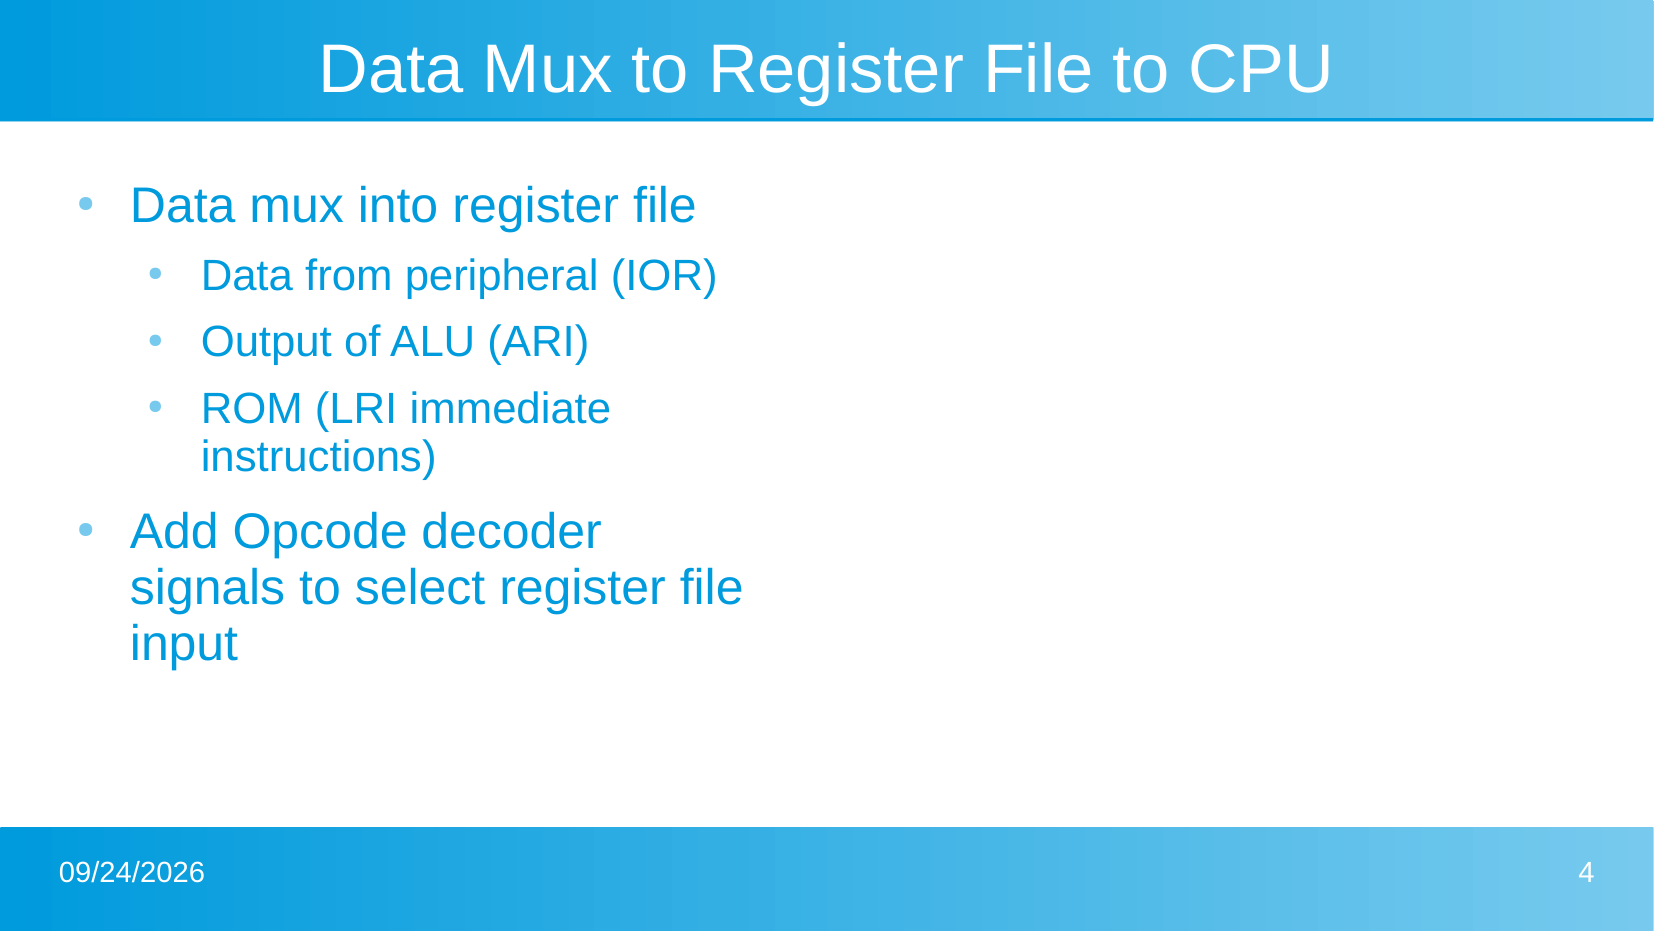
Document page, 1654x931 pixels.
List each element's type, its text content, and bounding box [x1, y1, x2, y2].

list Data mux into register file Data from peripheral (IOR) Output of ALU (ARI) ROM (LRI immediate instructions) Add Opcode decoder signals to select register file input [59, 177, 751, 768]
title Data Mux to Register File to CPU [59, 29, 1595, 108]
